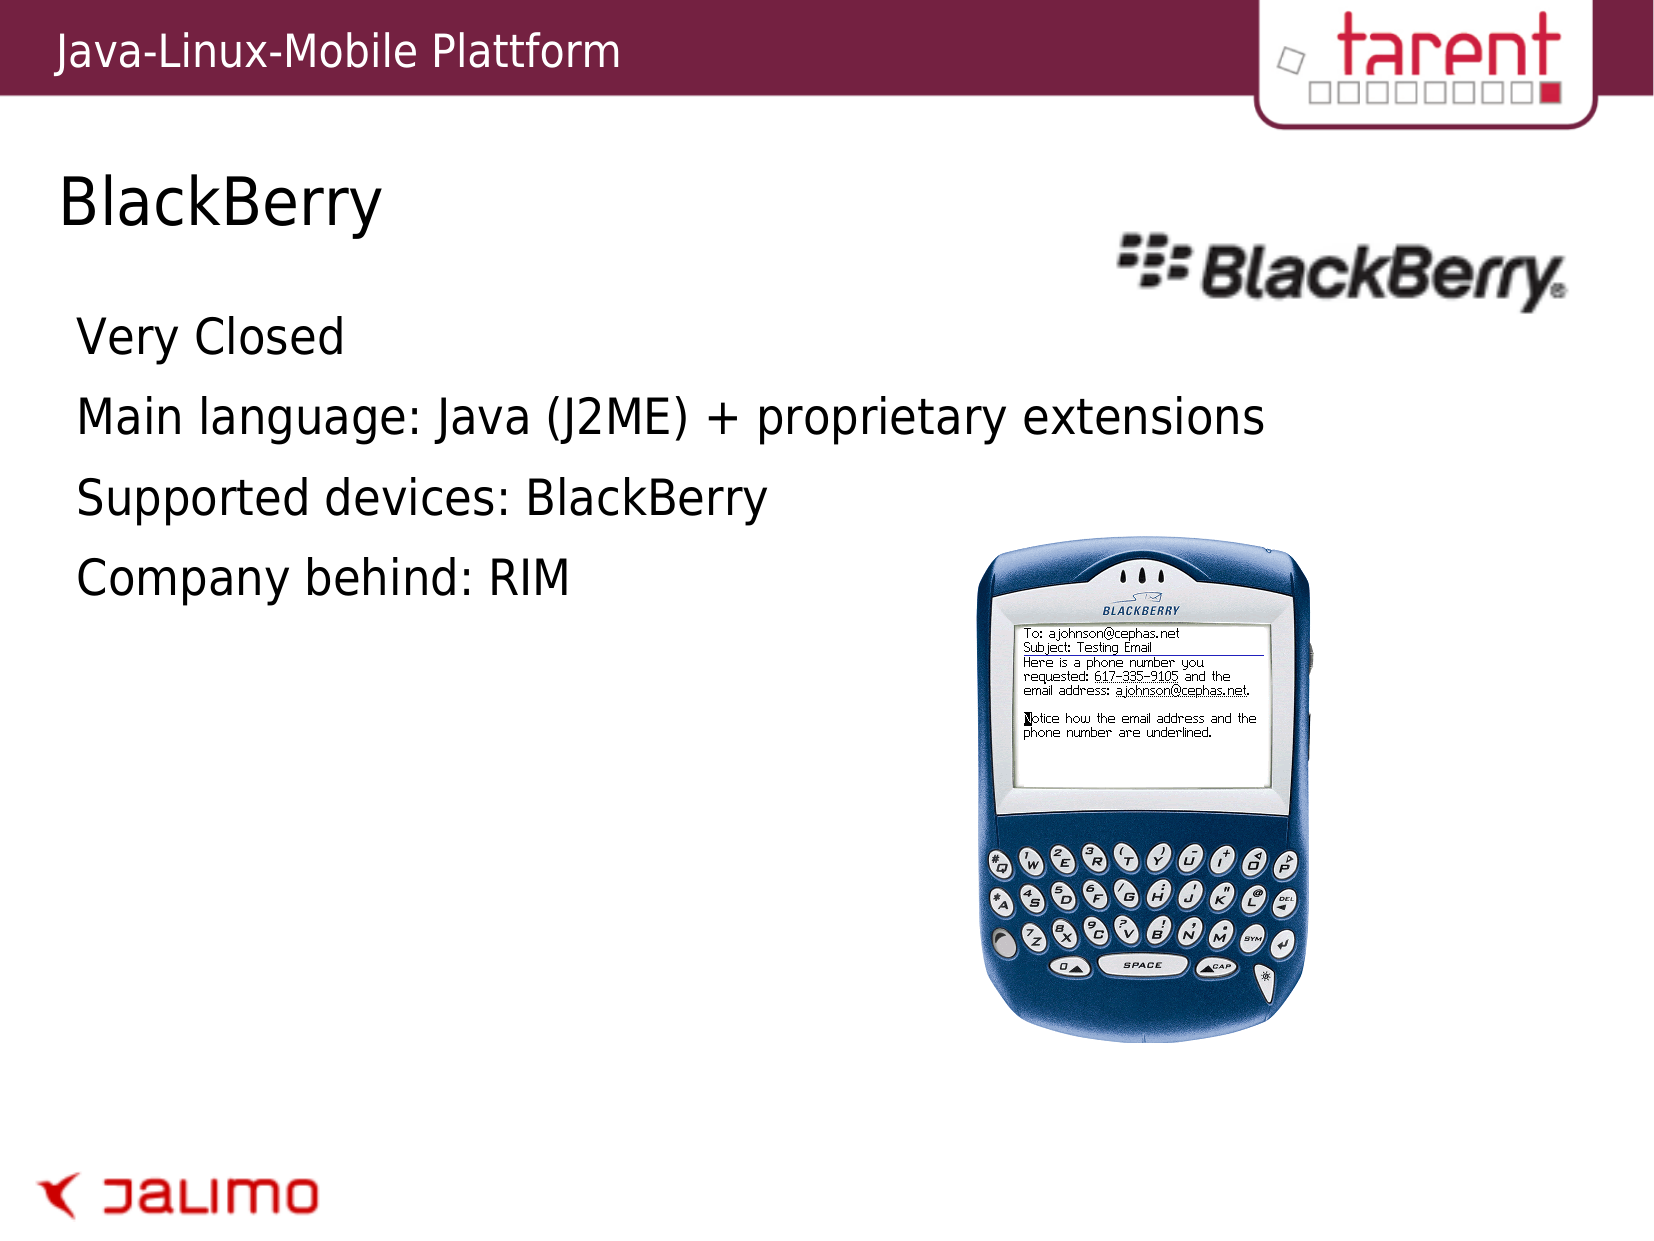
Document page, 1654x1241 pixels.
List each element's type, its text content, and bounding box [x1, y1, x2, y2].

picture [0, 0, 1654, 146]
picture [1109, 215, 1590, 323]
picture [32, 1171, 324, 1222]
picture [953, 534, 1333, 1054]
title BlackBerry [59, 162, 1625, 241]
list Very Closed Main language: Java (J2ME) + proprietary extensions Supported devices: BlackBerry Company behind: RIM [59, 307, 1606, 608]
